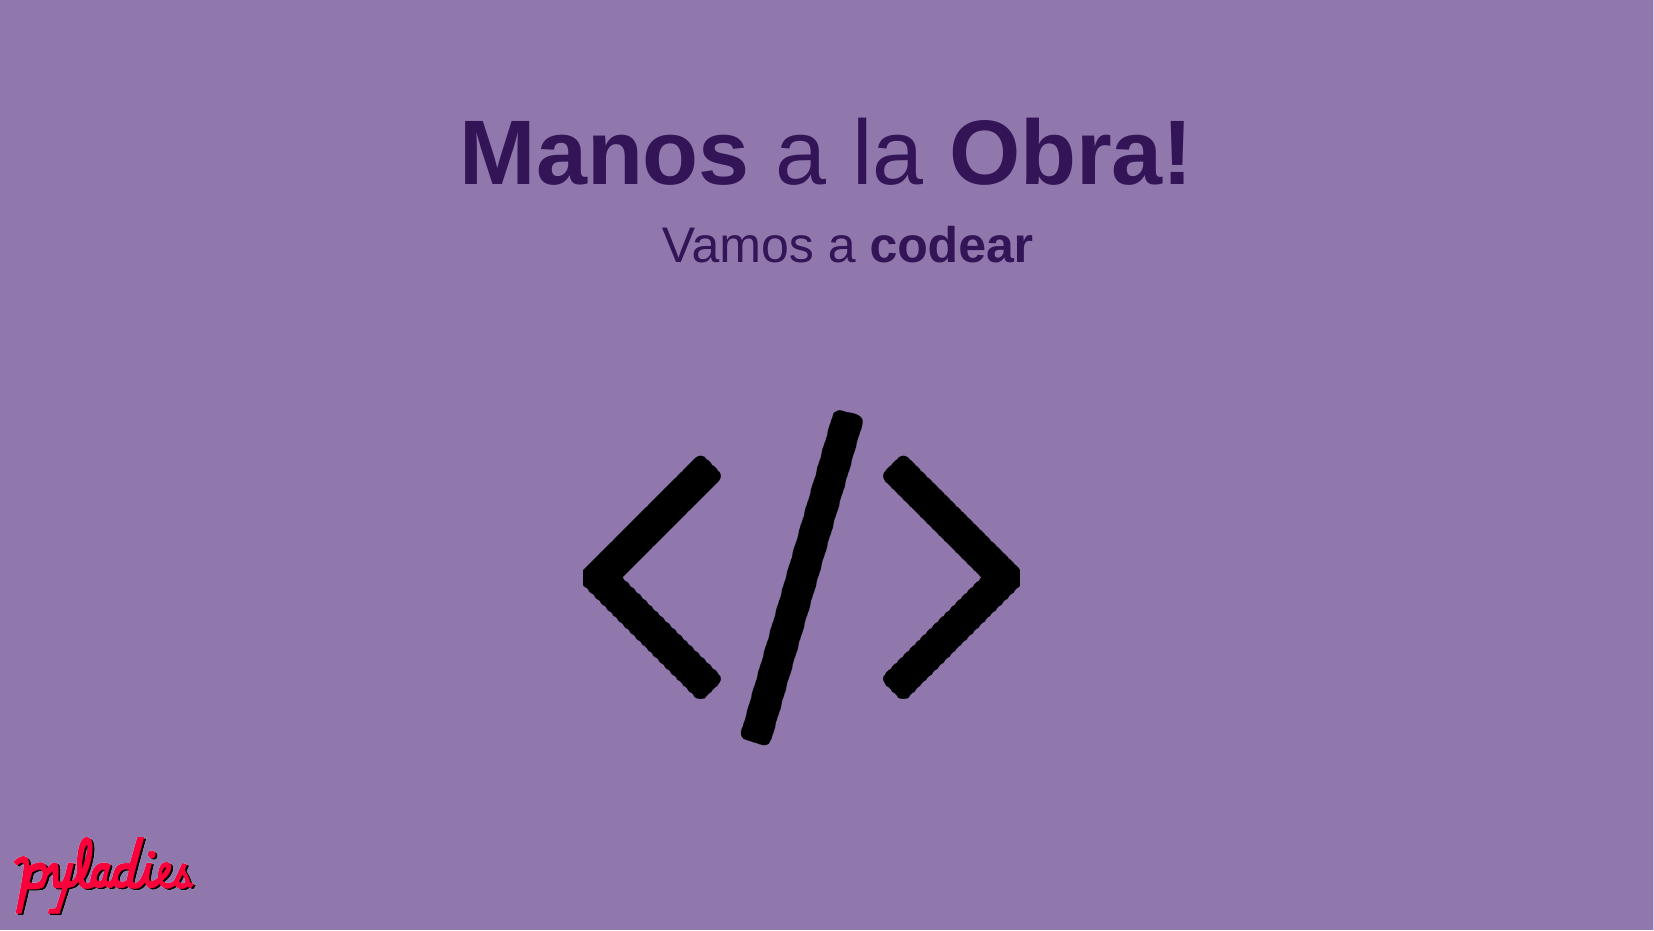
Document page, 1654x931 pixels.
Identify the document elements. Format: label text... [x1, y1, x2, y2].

text_box Vamos a codear [540, 210, 1156, 329]
picture [13, 837, 196, 916]
title Manos a la Obra! [82, 49, 1571, 257]
picture [583, 343, 1021, 781]
